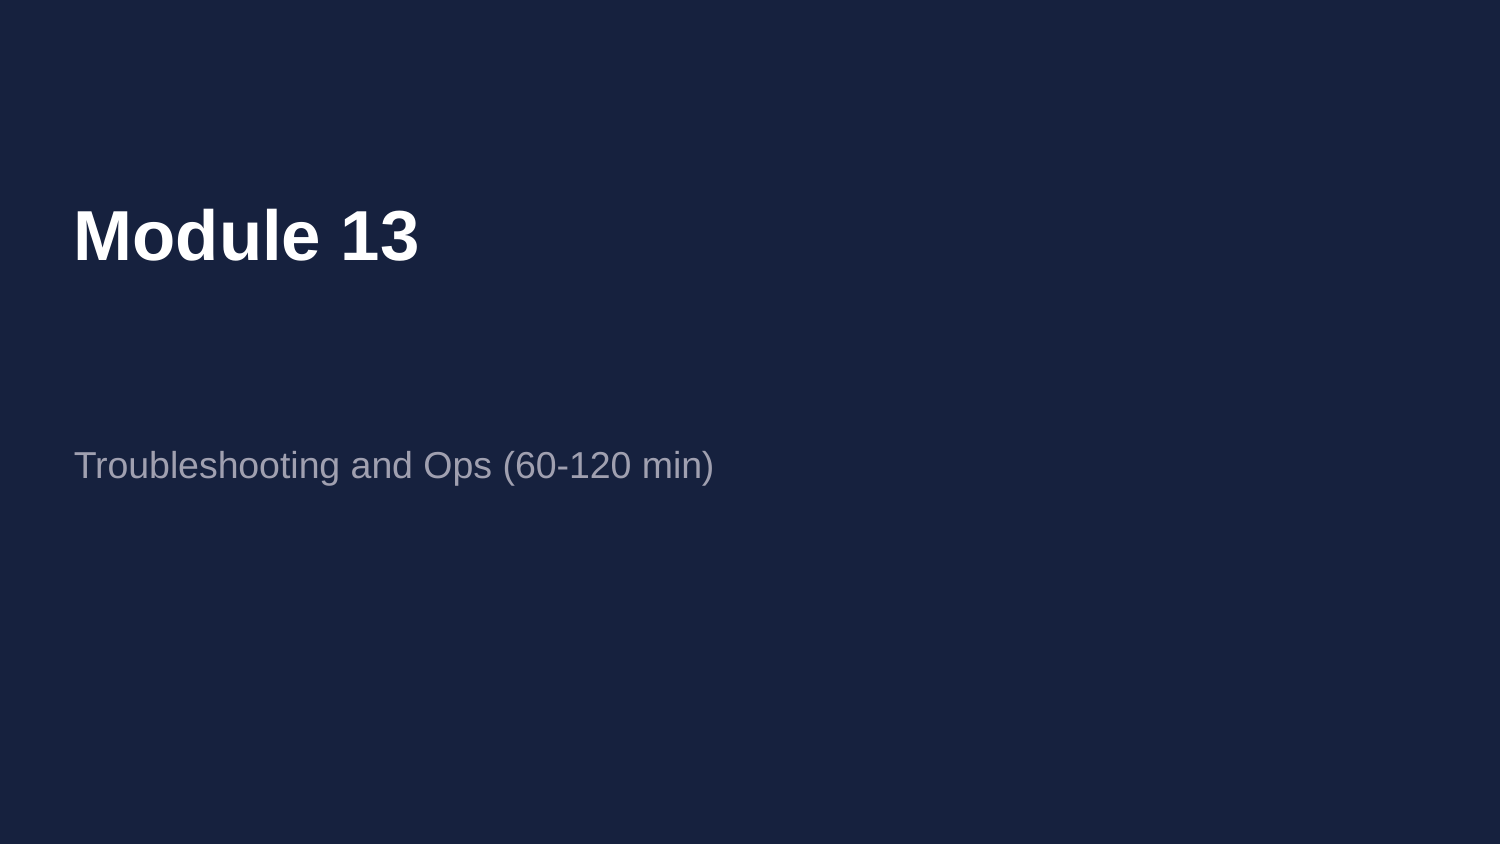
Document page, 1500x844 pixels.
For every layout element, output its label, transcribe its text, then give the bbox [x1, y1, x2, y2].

subtitle Troubleshooting and Ops (60-120 min) [59, 437, 1441, 532]
title Module 13 [59, 188, 1441, 426]
